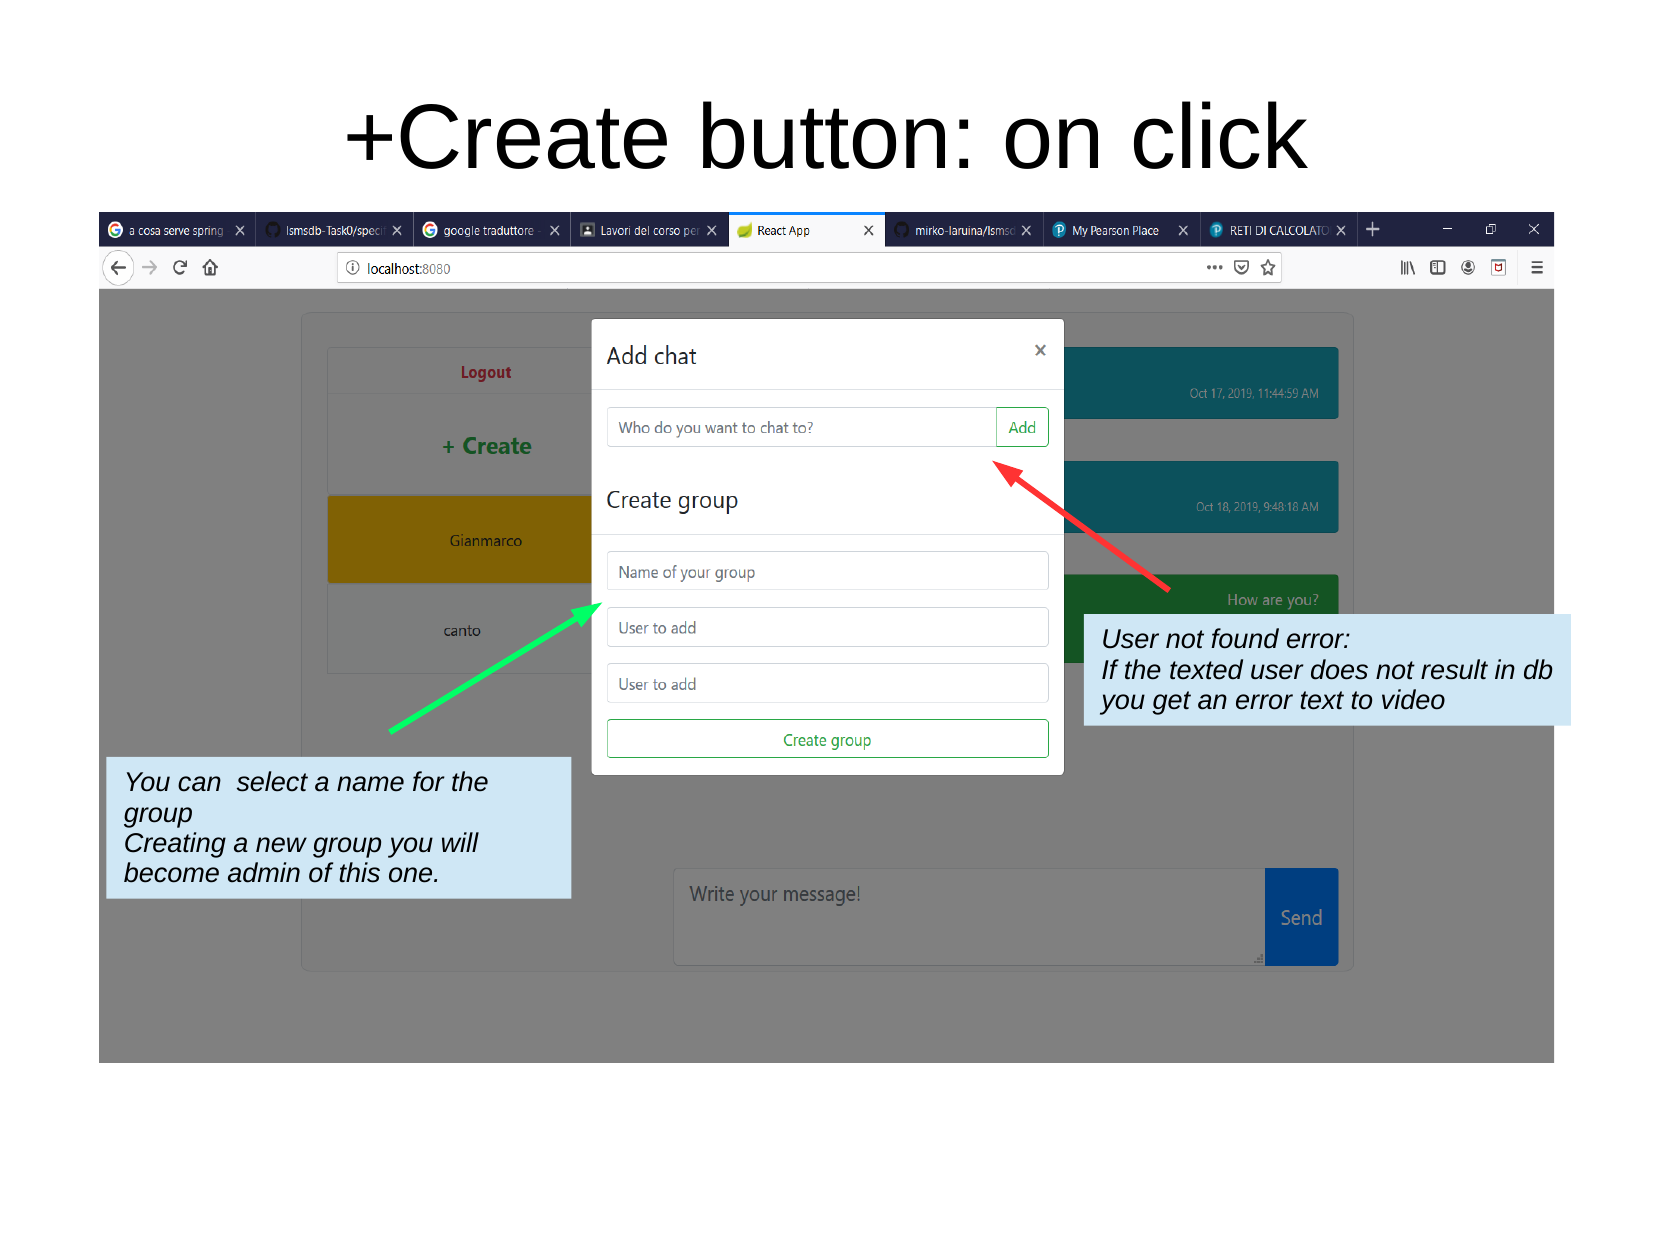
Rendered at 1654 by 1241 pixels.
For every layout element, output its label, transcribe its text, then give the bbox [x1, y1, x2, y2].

title +Create button: on click [82, 49, 1571, 225]
text_box You can select a name for the group Creating a new group you will become admin of this one. [106, 756, 572, 898]
picture [99, 212, 1555, 1063]
text_box User not found error: If the texted user does not result in db you get an error text to video [1083, 614, 1571, 725]
